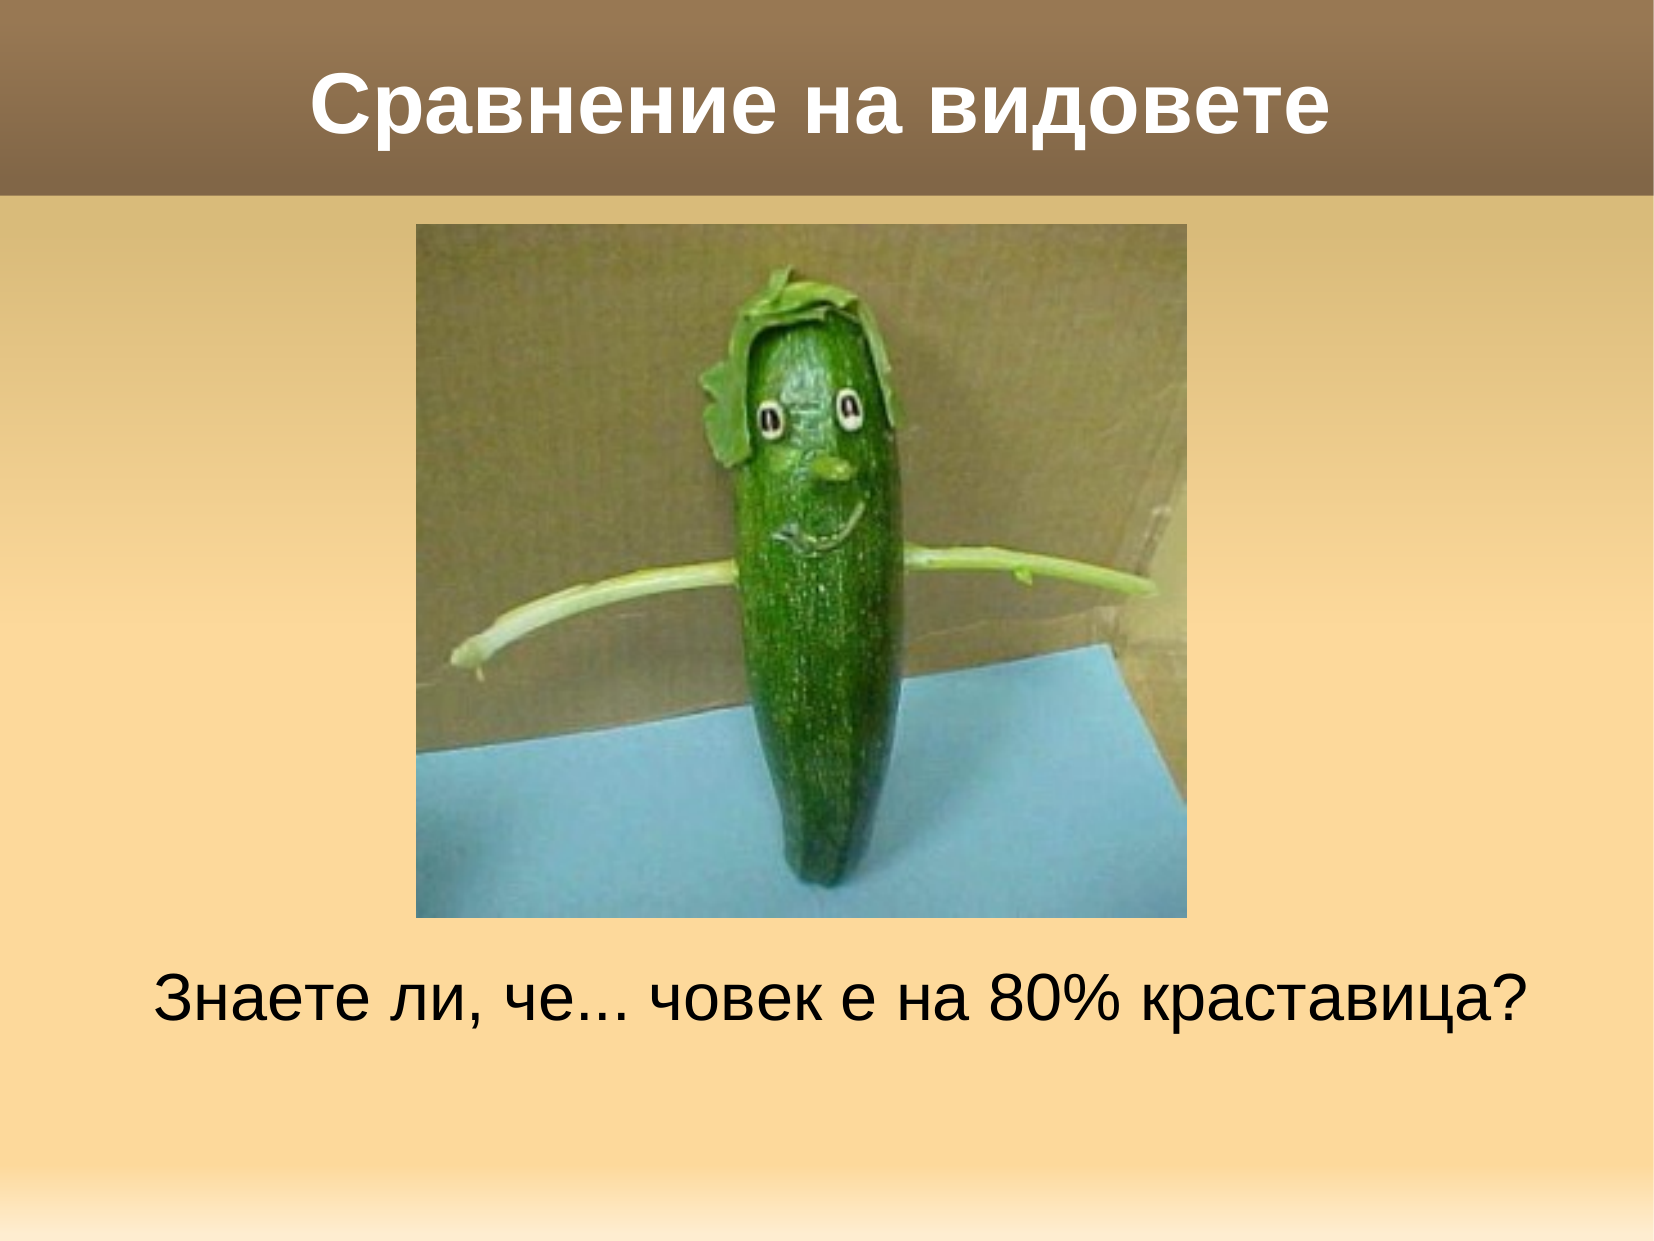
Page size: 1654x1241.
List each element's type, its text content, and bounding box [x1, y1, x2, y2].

list Знаете ли, че... човек е на 80% краставица? [82, 960, 1571, 1109]
title Сравнение на видовете [76, 0, 1565, 208]
picture [0, 0, 1654, 1241]
